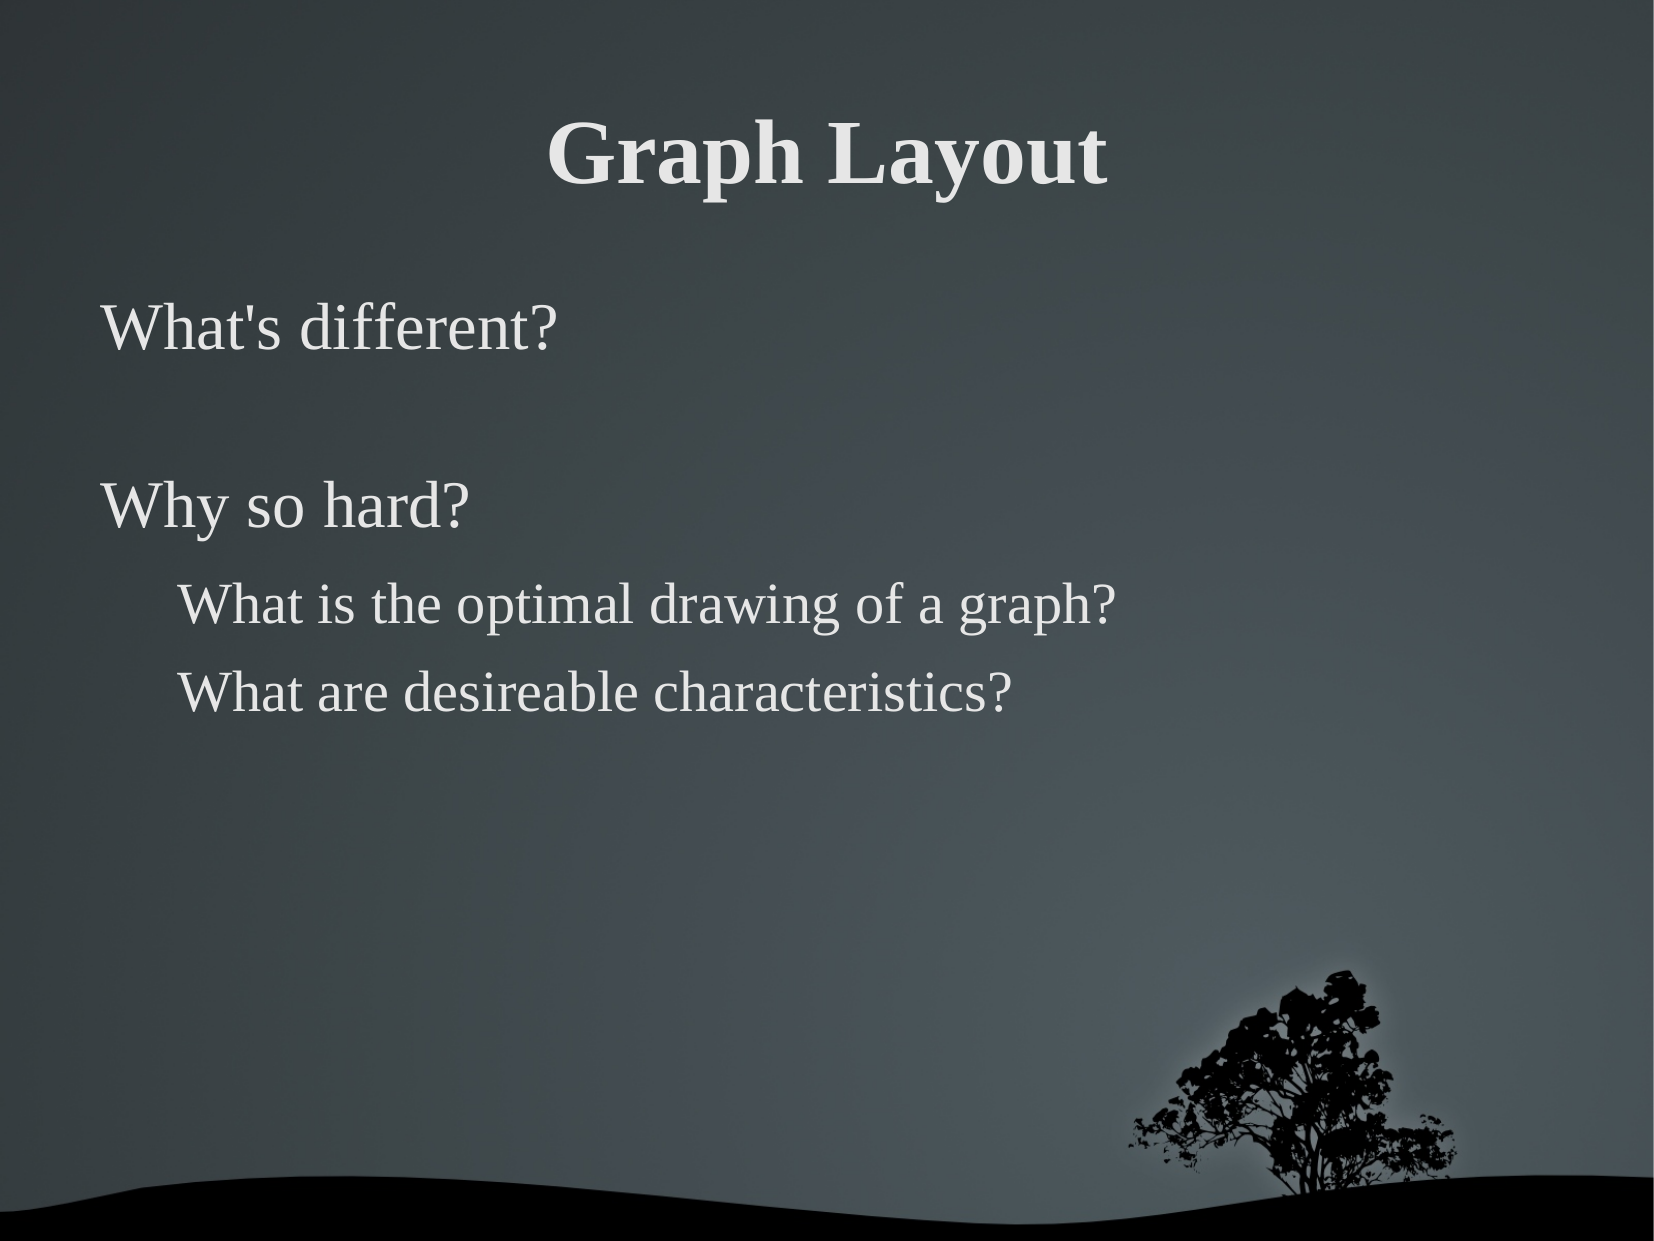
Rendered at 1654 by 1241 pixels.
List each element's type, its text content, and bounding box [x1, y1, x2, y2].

list What's different? Why so hard? What is the optimal drawing of a graph? What are desireable characteristics? [82, 290, 1571, 1094]
title Graph Layout [82, 56, 1571, 250]
picture [0, 0, 1654, 1241]
